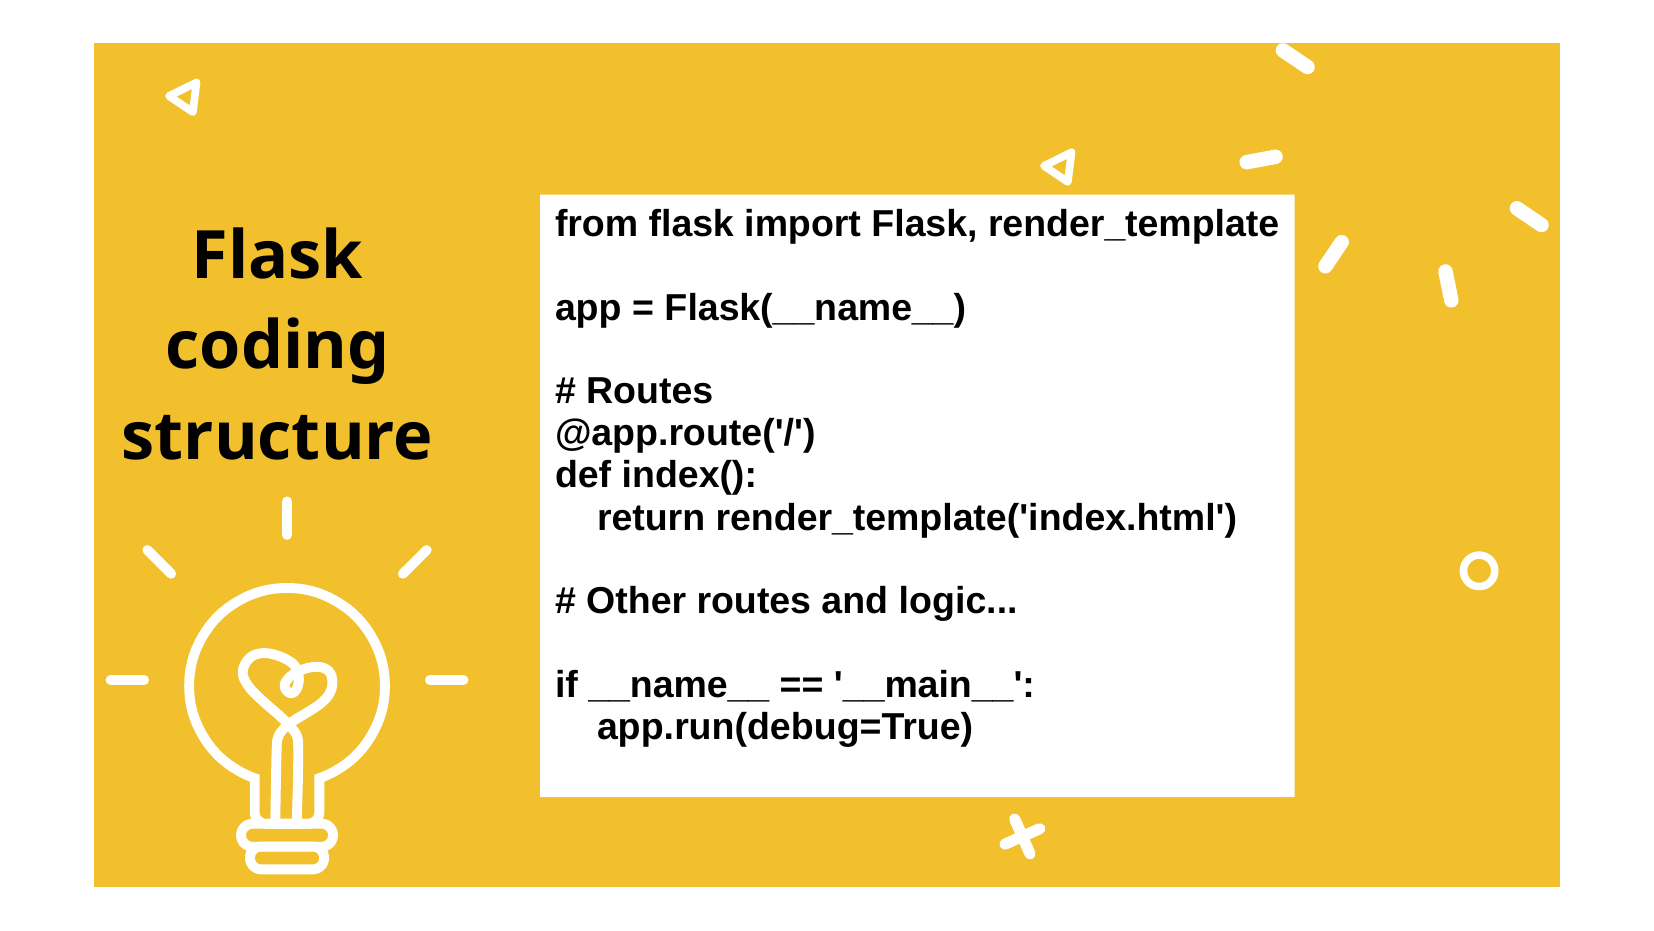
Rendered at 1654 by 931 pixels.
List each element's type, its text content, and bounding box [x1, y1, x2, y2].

title Flask coding structure [112, 206, 443, 480]
text_box from flask import Flask, render_template app = Flask(__name__) # Routes @app.route('/') def index(): return render_template('index.html') # Other routes and logic... if __name__ == '__main__': app.run(debug=True) [540, 194, 1295, 798]
